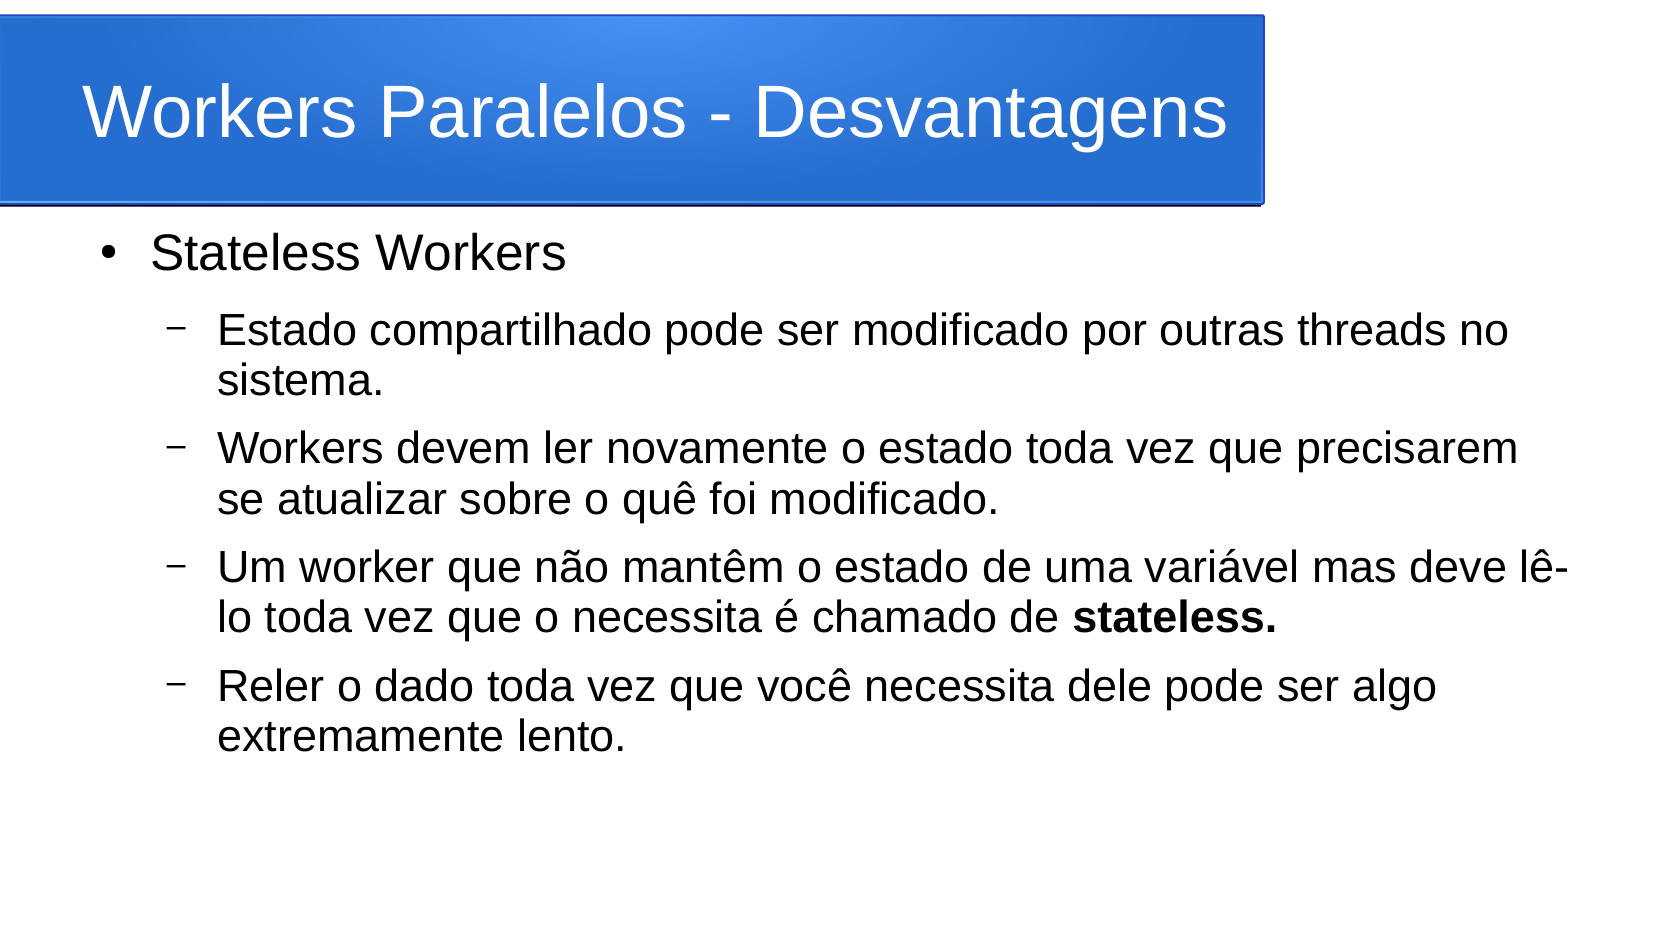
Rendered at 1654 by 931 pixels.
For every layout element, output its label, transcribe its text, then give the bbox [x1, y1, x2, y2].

list Stateless Workers Estado compartilhado pode ser modificado por outras threads no sistema. Workers devem ler novamente o estado toda vez que precisarem se atualizar sobre o quê foi modificado. Um worker que não mantêm o estado de uma variável mas deve lê-lo toda vez que o necessita é chamado de stateless. Reler o dado toda vez que você necessita dele pode ser algo extremamente lento. [82, 224, 1571, 764]
title Workers Paralelos - Desvantagens [82, 35, 1235, 189]
